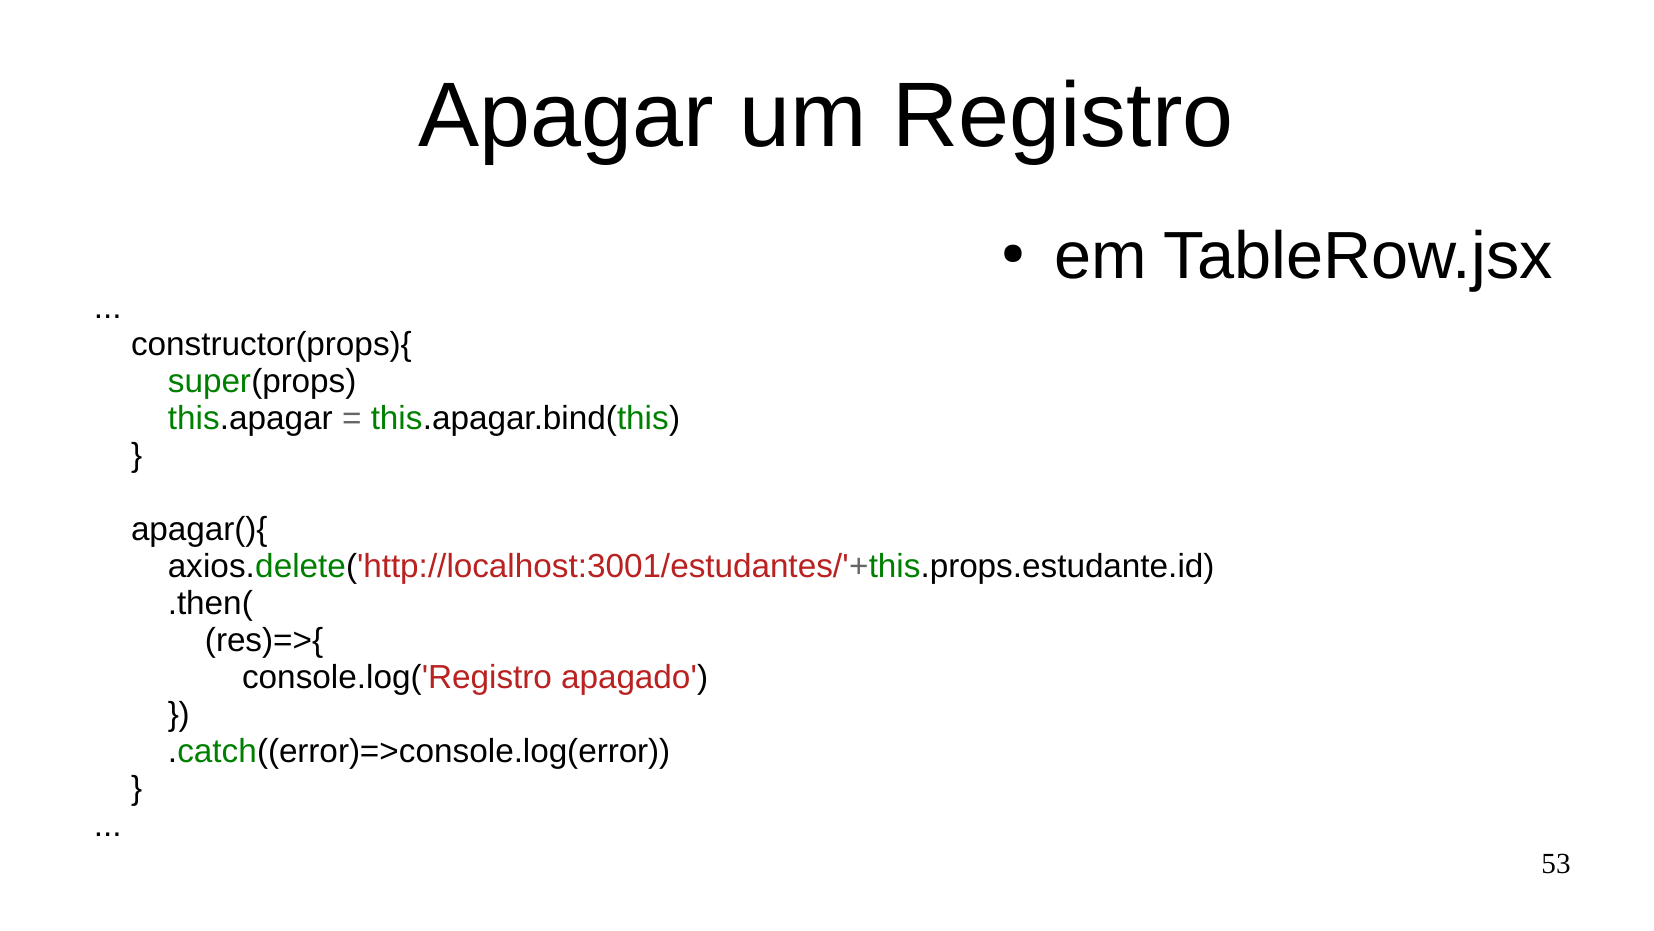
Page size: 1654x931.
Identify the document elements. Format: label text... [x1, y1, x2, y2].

list em TableRow.jsx [82, 217, 1571, 758]
title Apagar um Registro [82, 37, 1571, 193]
text_box ... constructor(props){ super(props) this.apagar = this.apagar.bind(this) } apagar(){ axios.delete('http://localhost:3001/estudantes/'+this.props.estudante.id) .then( (res)=>{ console.log('Registro apagado') }) .catch((error)=>console.log(error)) } ... [79, 280, 1350, 889]
